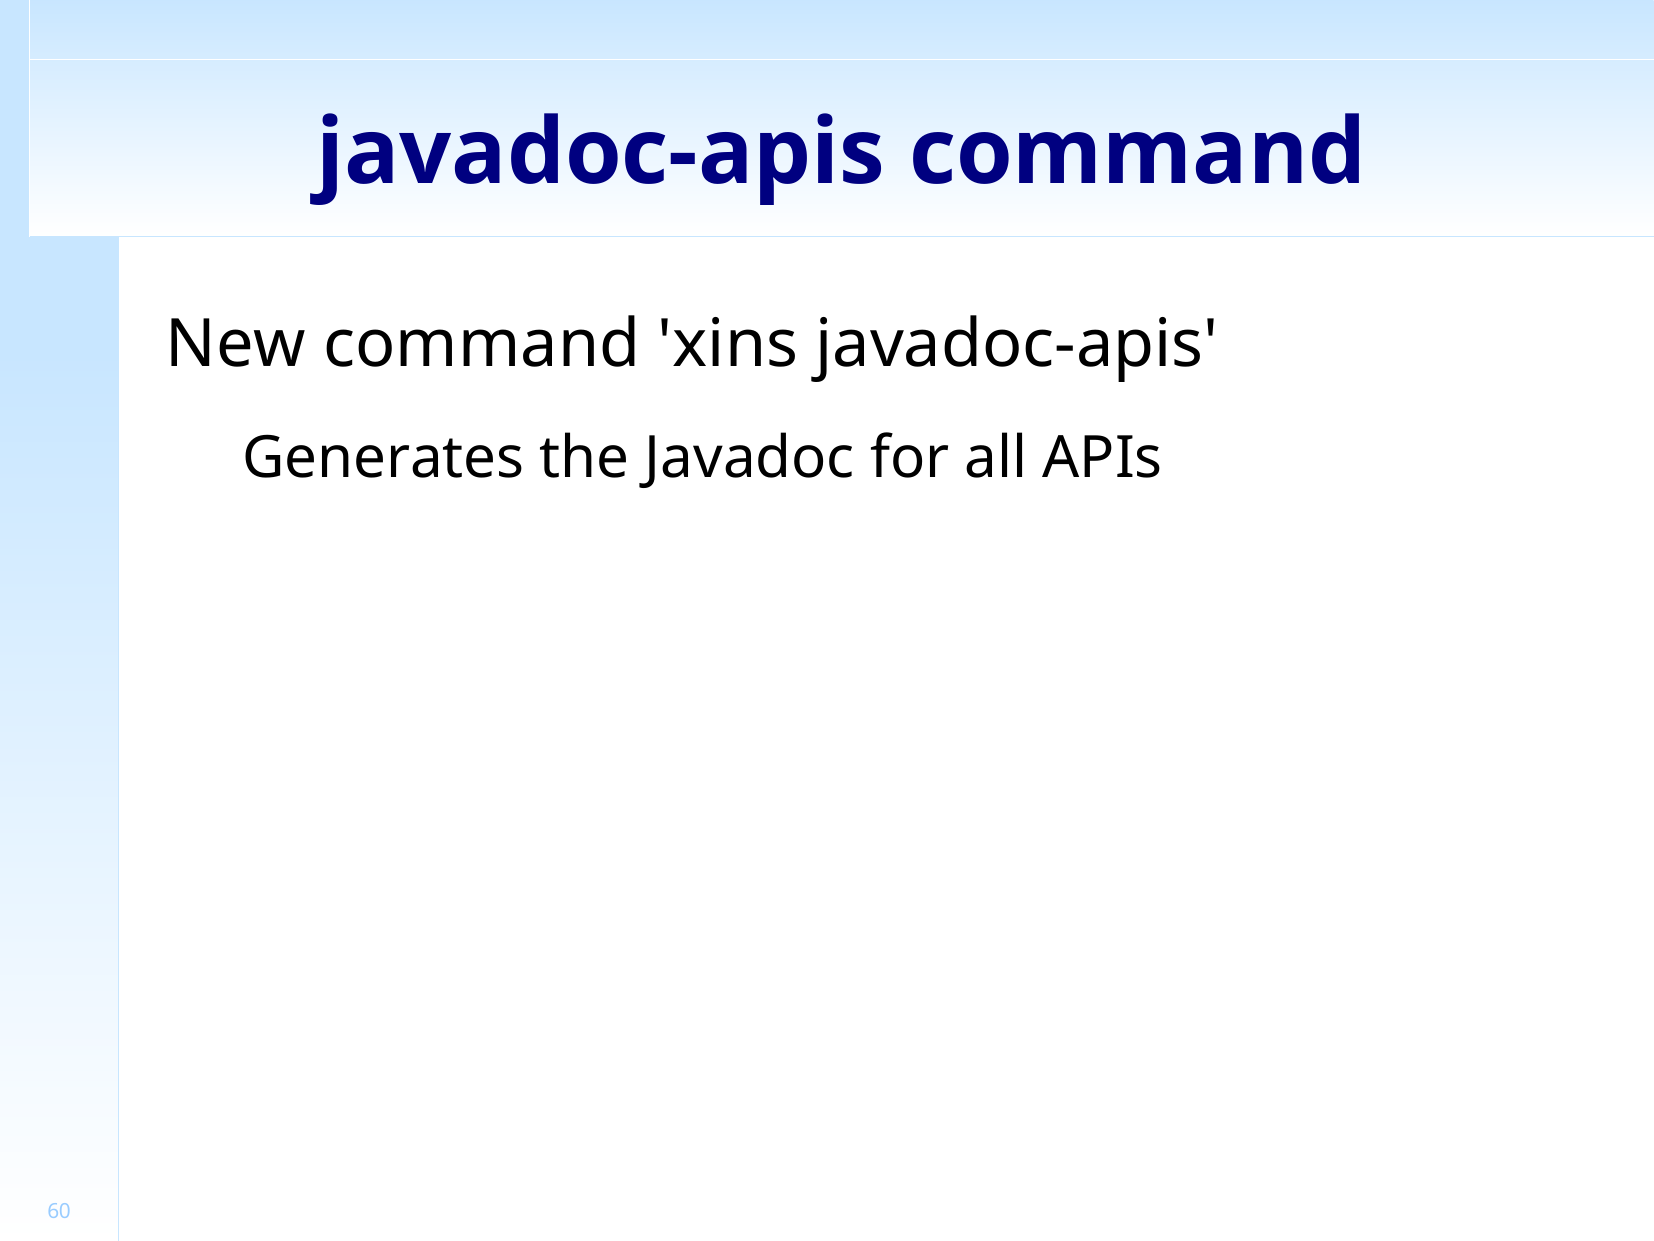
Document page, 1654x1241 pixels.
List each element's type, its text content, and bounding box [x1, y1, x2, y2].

title javadoc-apis command [29, 59, 1654, 237]
list New command 'xins javadoc-apis' Generates the Javadoc for all APIs [147, 295, 1625, 1182]
